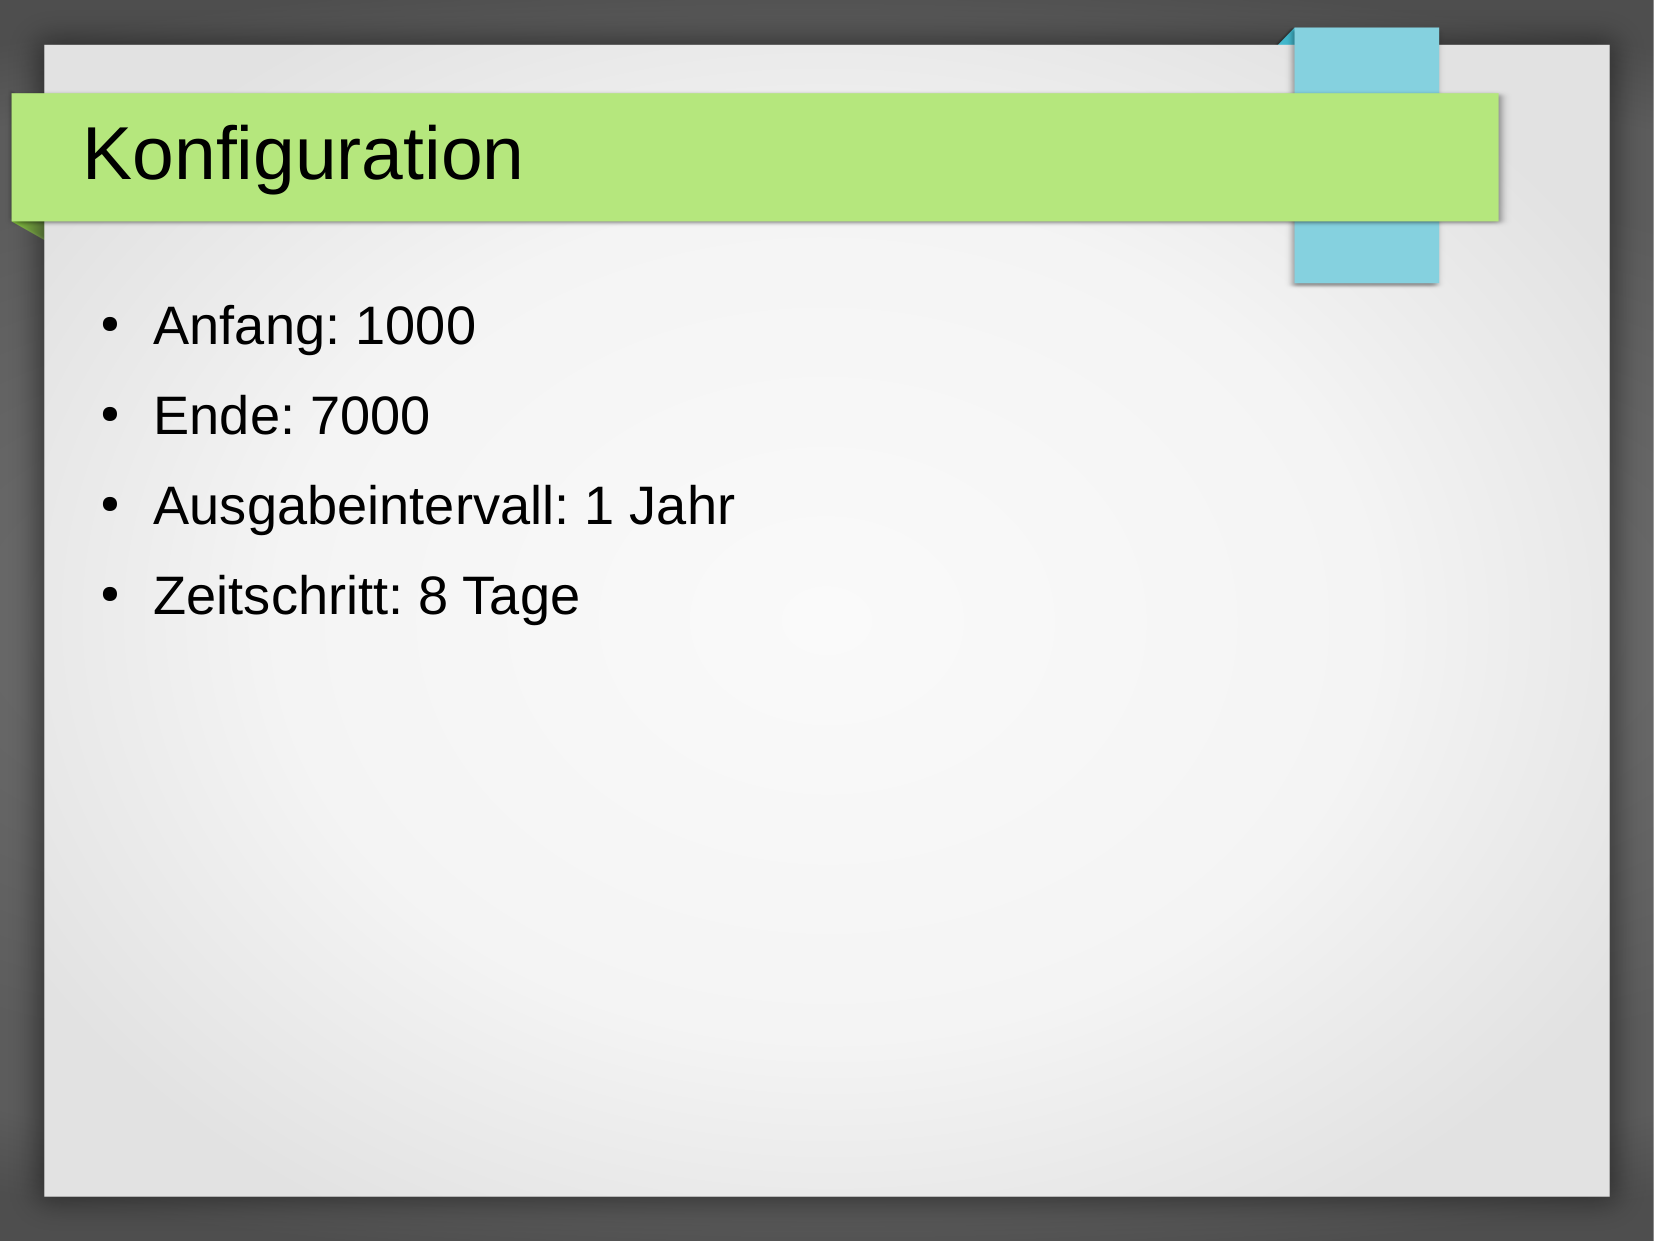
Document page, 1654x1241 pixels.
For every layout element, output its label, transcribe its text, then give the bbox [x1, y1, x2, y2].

picture [0, 0, 1654, 1241]
title Konfiguration [82, 94, 1264, 213]
list Anfang: 1000 Ende: 7000 Ausgabeintervall: 1 Jahr Zeitschritt: 8 Tage [82, 295, 1571, 1015]
